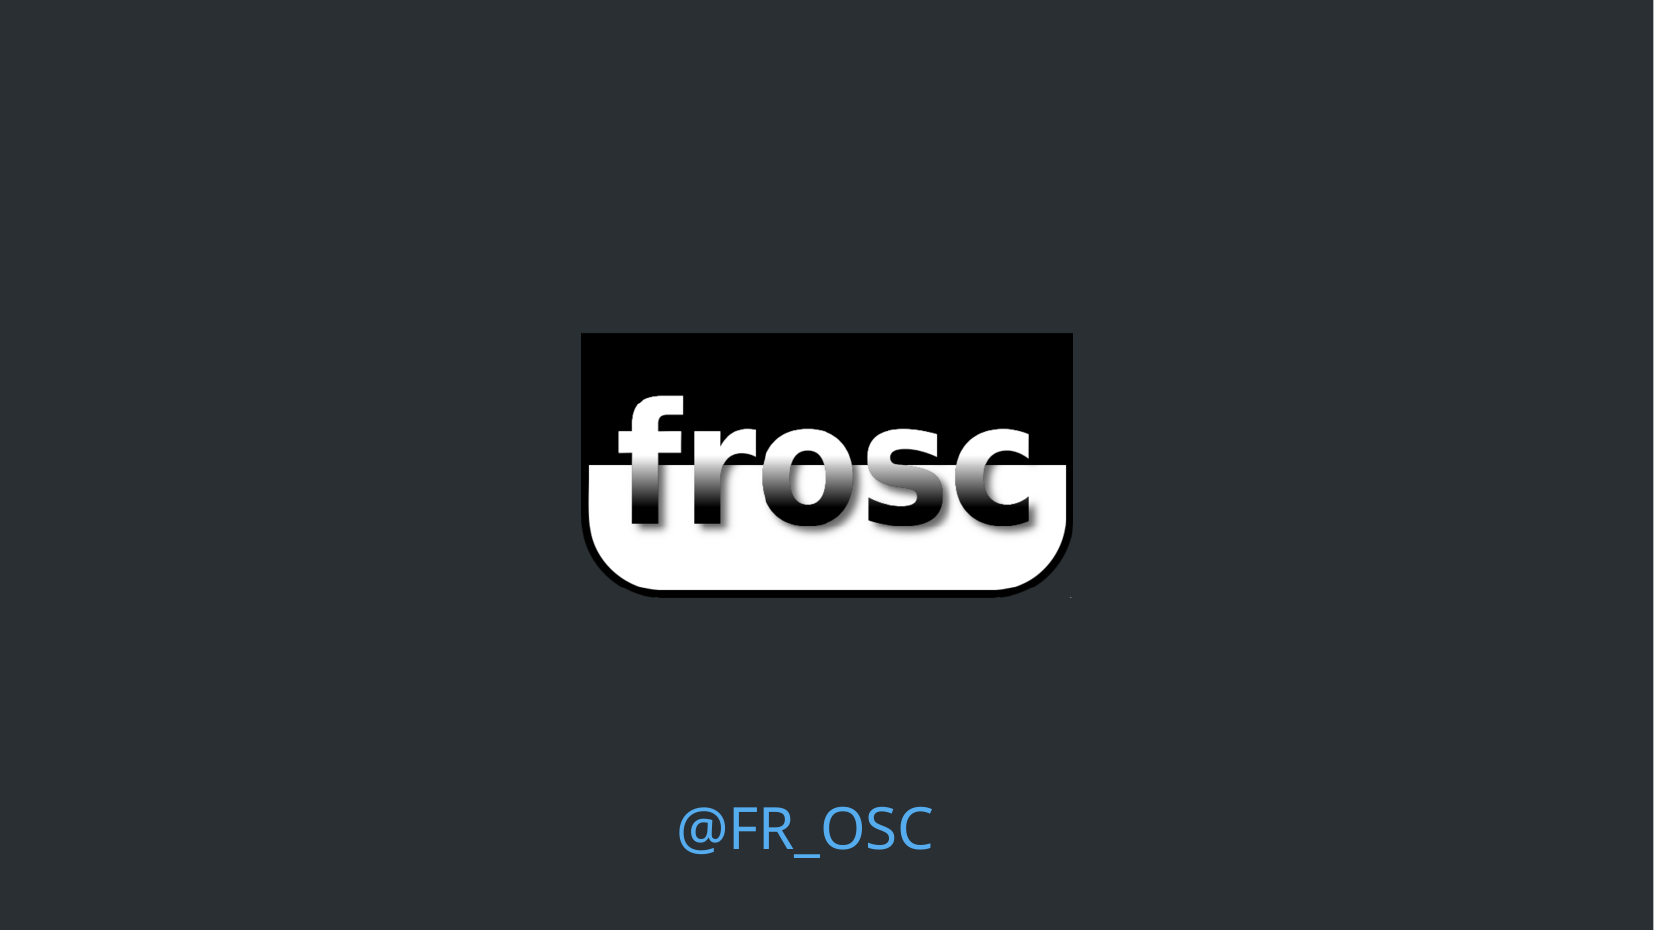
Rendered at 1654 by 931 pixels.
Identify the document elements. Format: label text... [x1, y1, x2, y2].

text_box @FR_OSC [661, 780, 993, 854]
picture [581, 219, 1073, 711]
